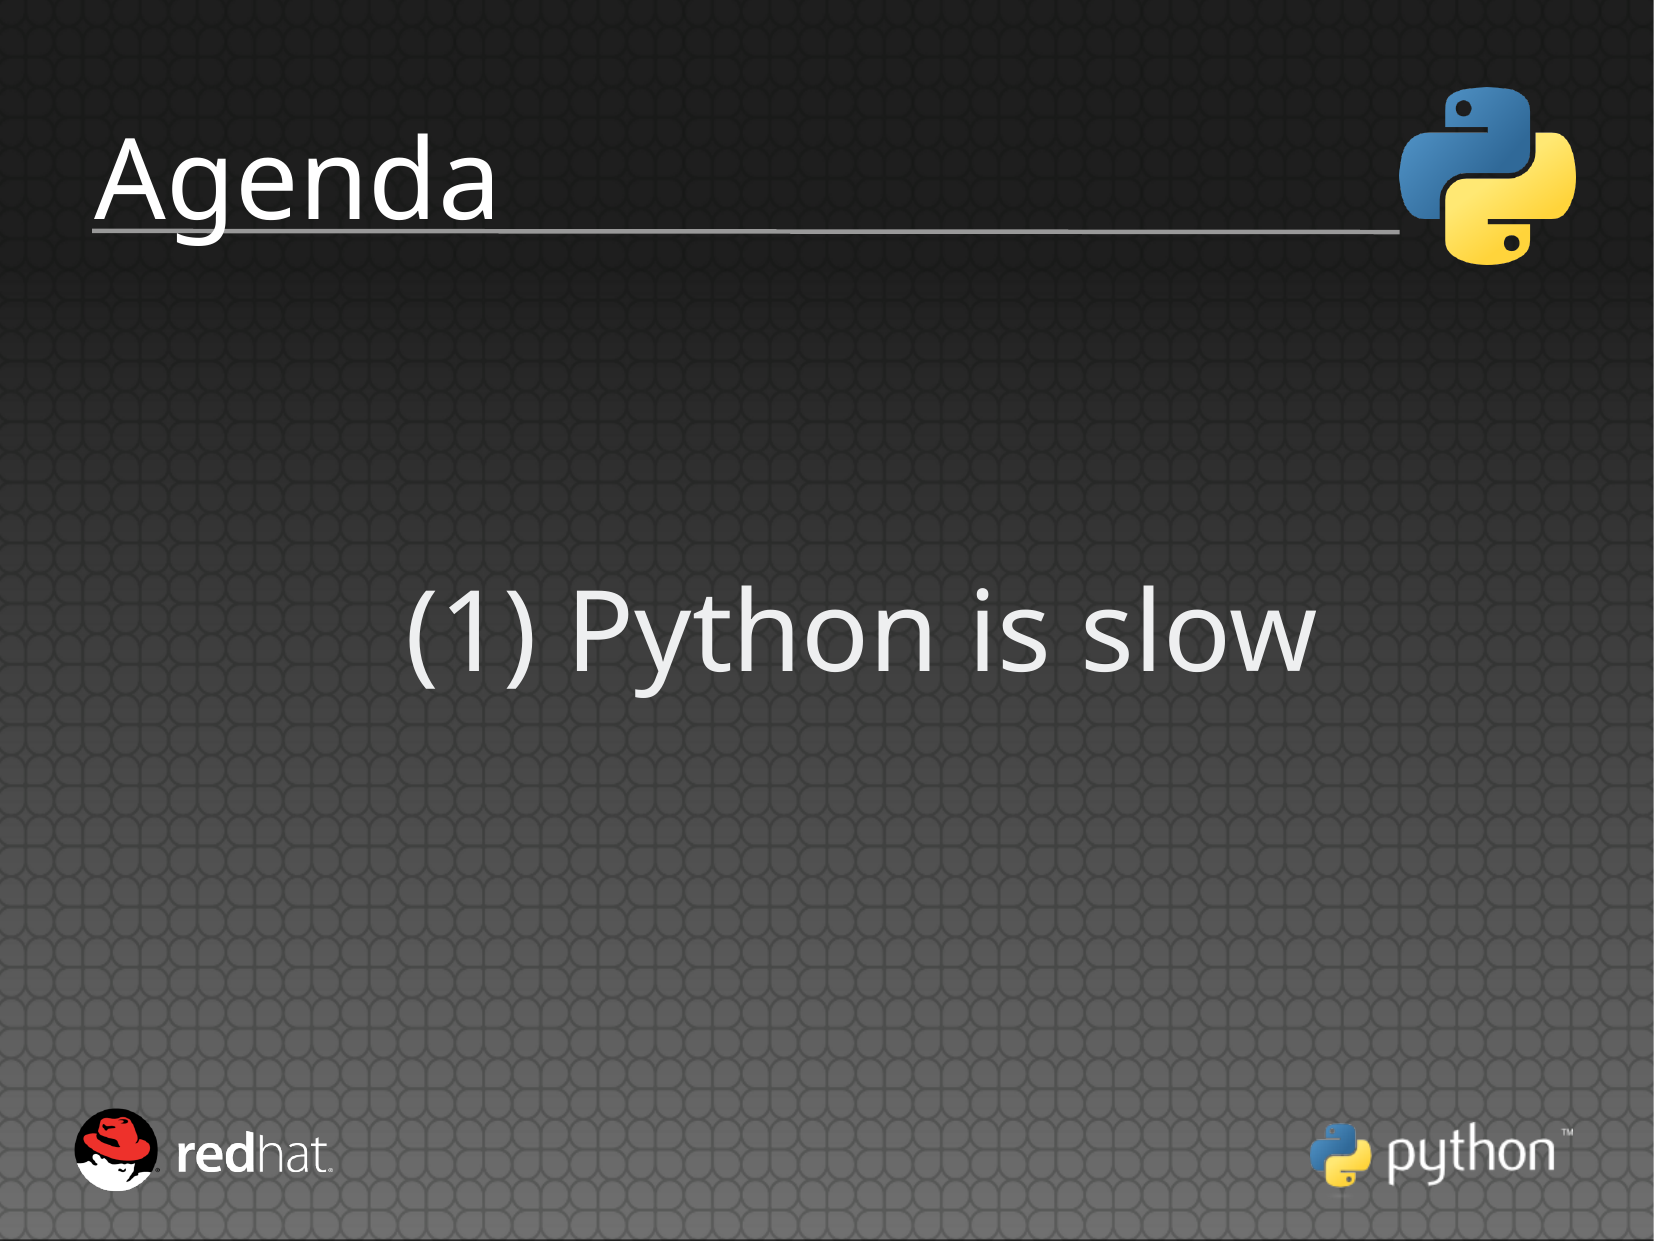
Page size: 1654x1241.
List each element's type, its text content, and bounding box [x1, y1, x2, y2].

list (1) Python is slow [82, 551, 1571, 1130]
title Agenda [94, 100, 1426, 251]
picture [0, 0, 1654, 1241]
